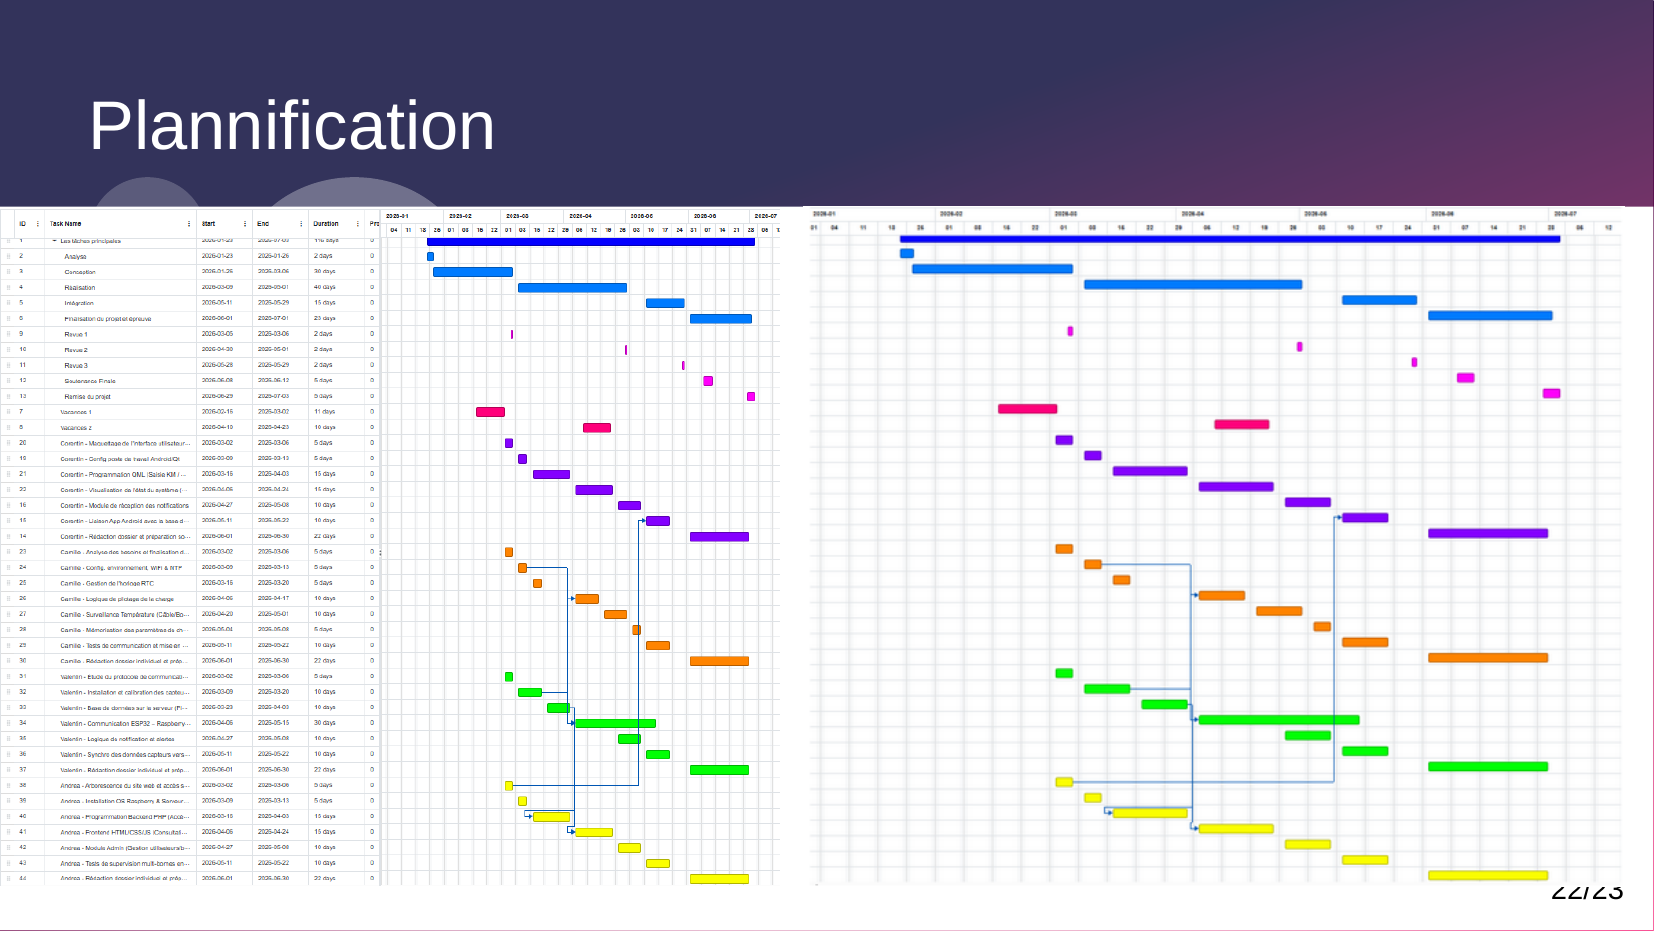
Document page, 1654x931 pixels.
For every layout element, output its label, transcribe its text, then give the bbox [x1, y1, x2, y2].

picture [803, 206, 1625, 887]
title Plannification [88, 44, 1565, 207]
picture [0, 209, 780, 886]
